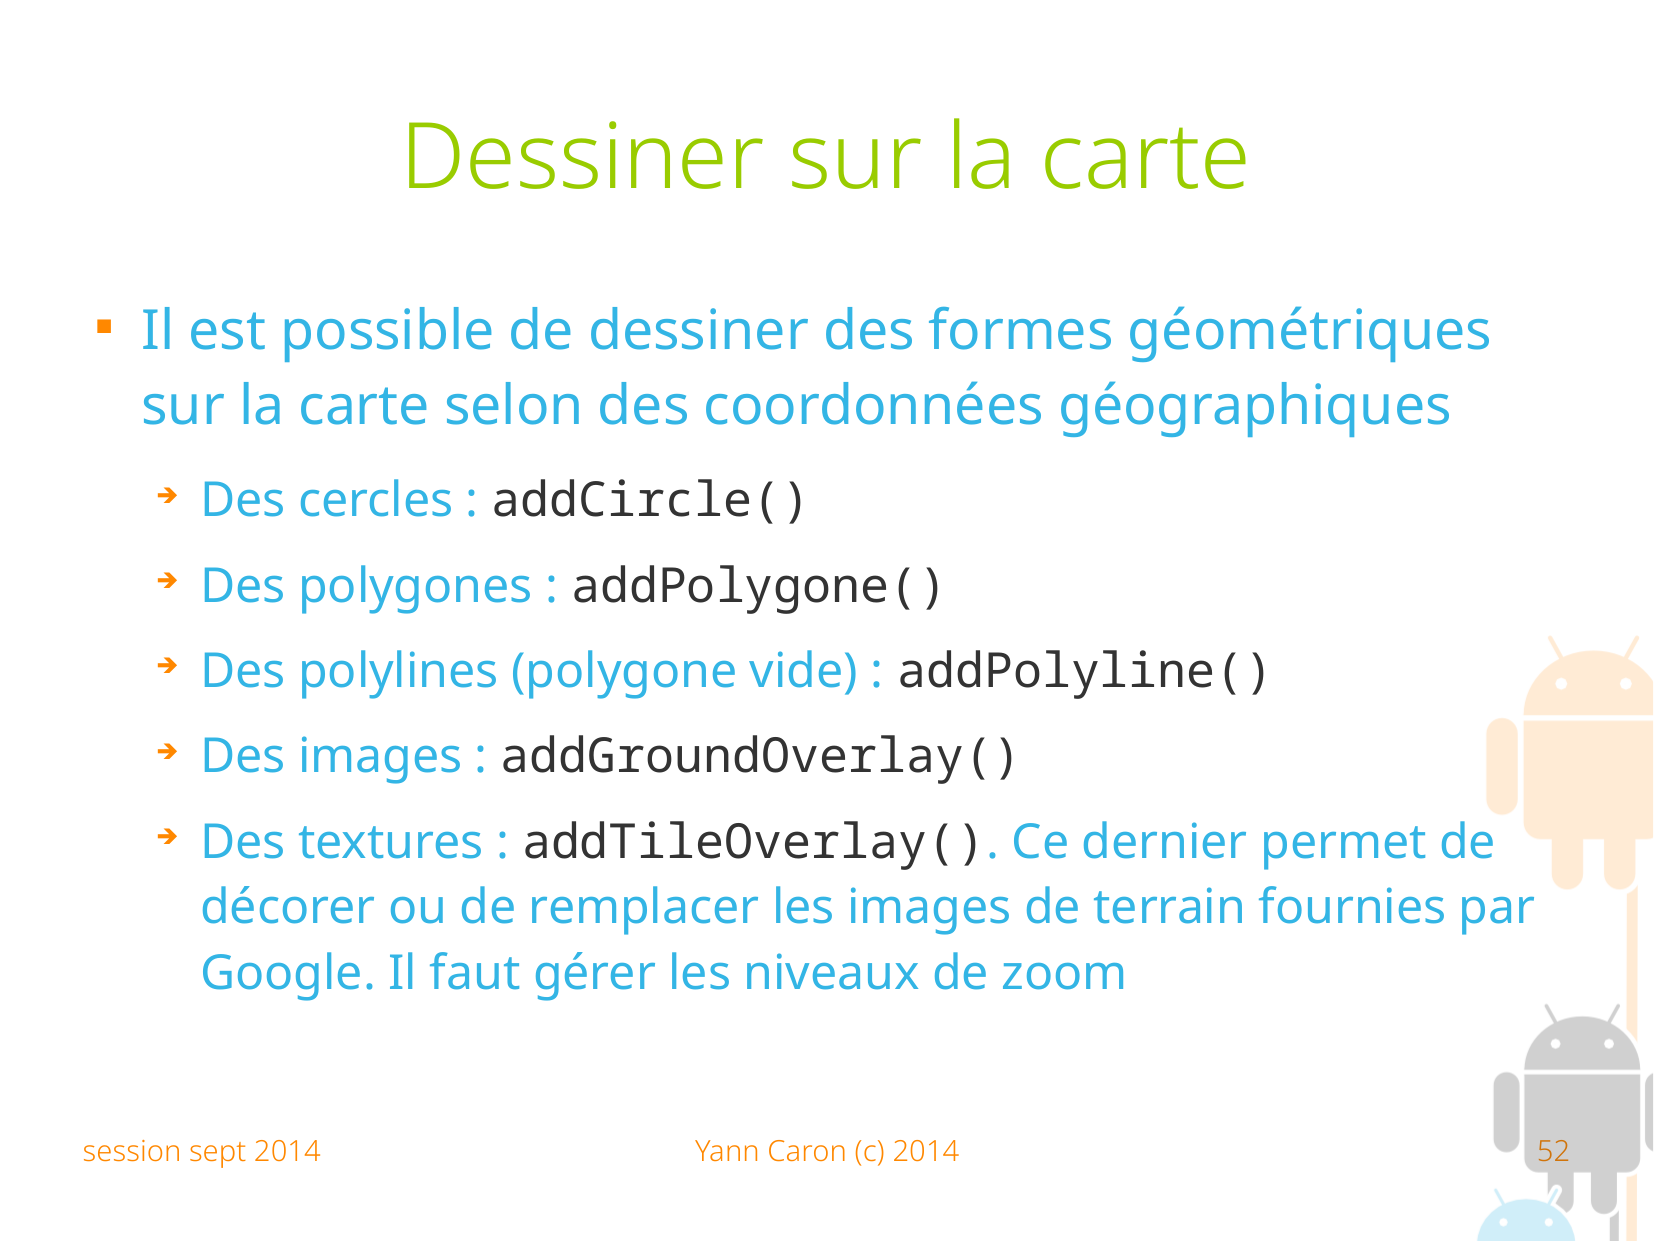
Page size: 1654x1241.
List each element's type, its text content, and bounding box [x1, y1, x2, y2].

picture [240, 423, 1654, 1241]
title Dessiner sur la carte [82, 49, 1571, 257]
list Il est possible de dessiner des formes géométriques sur la carte selon des coordonnées géographiques Des cercles : addCircle() Des polygones : addPolygone() Des polylines (polygone vide) : addPolyline() Des images : addGroundOverlay() Des textures : addTileOverlay(). Ce dernier permet de décorer ou de remplacer les images de terrain fournies par Google. Il faut gérer les niveaux de zoom [82, 290, 1571, 1010]
